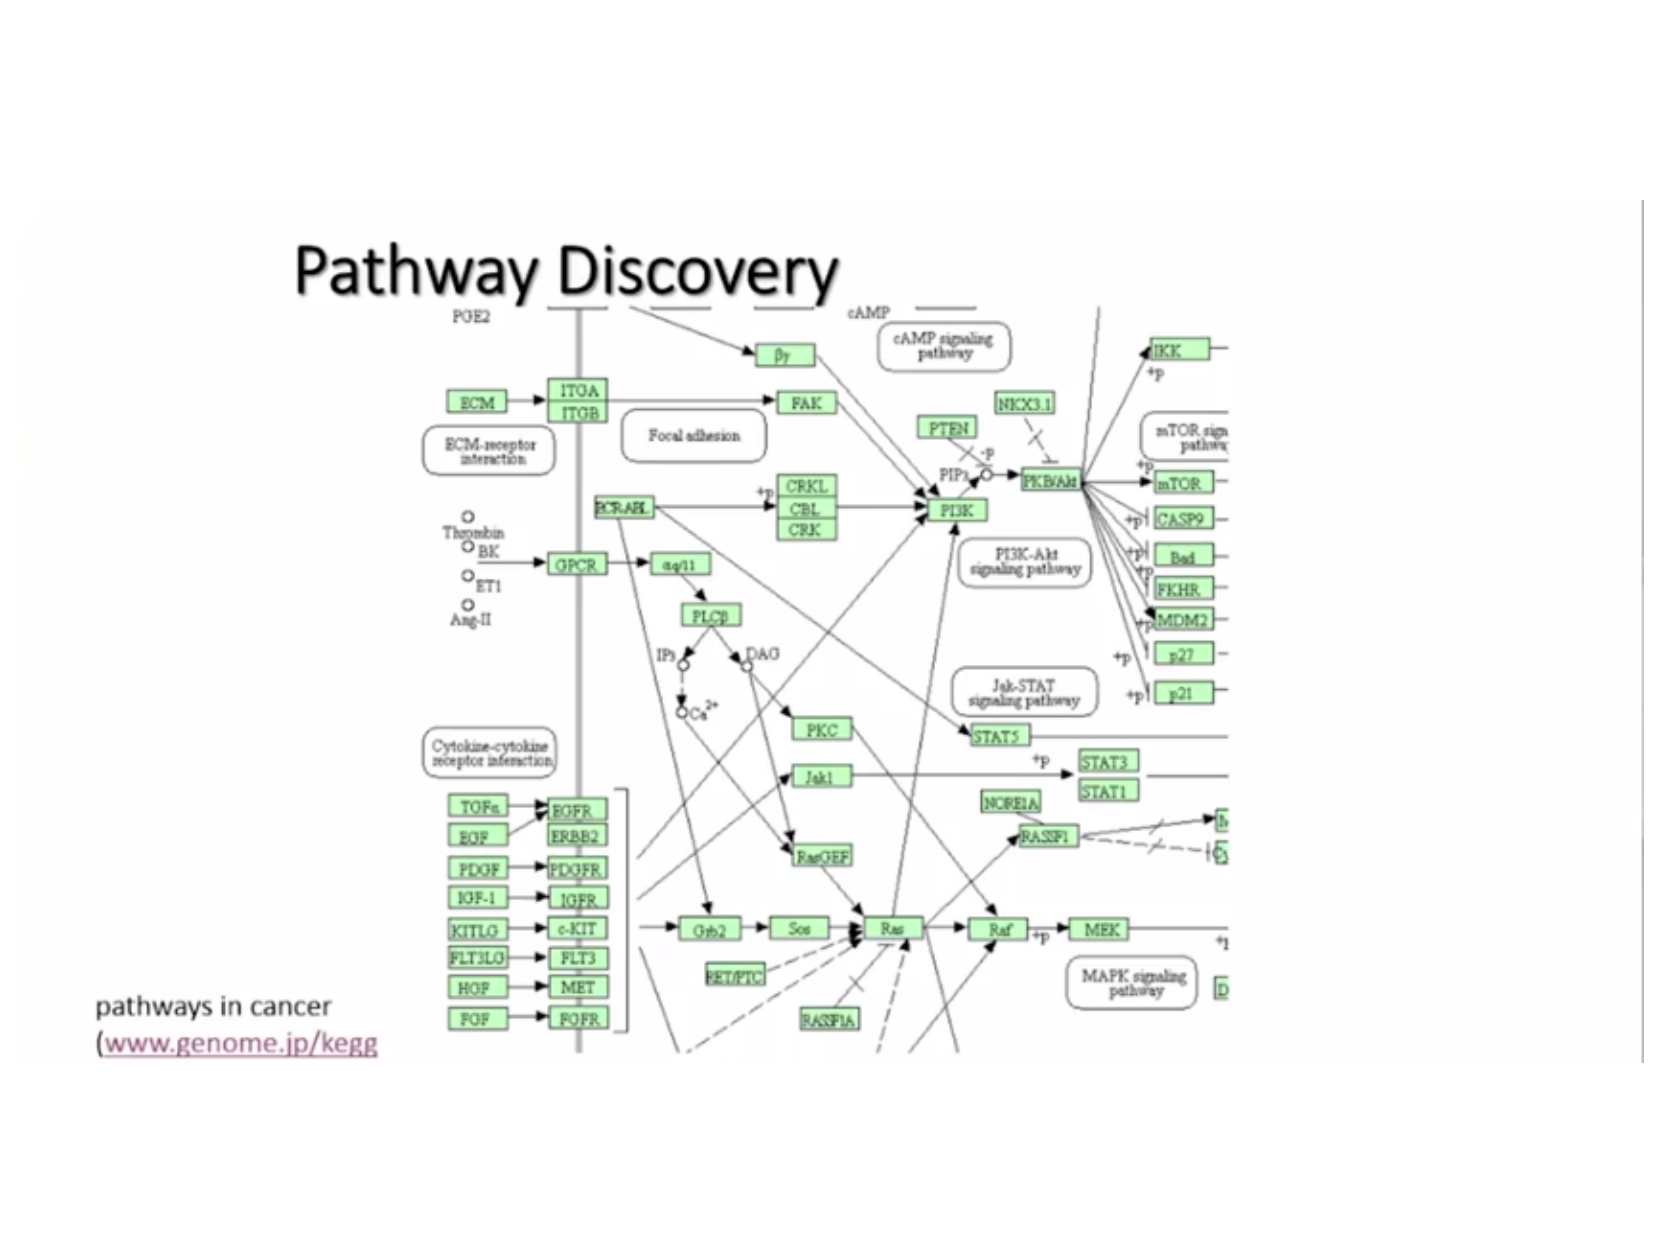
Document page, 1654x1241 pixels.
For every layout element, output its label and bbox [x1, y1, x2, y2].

picture [17, 200, 1644, 1063]
